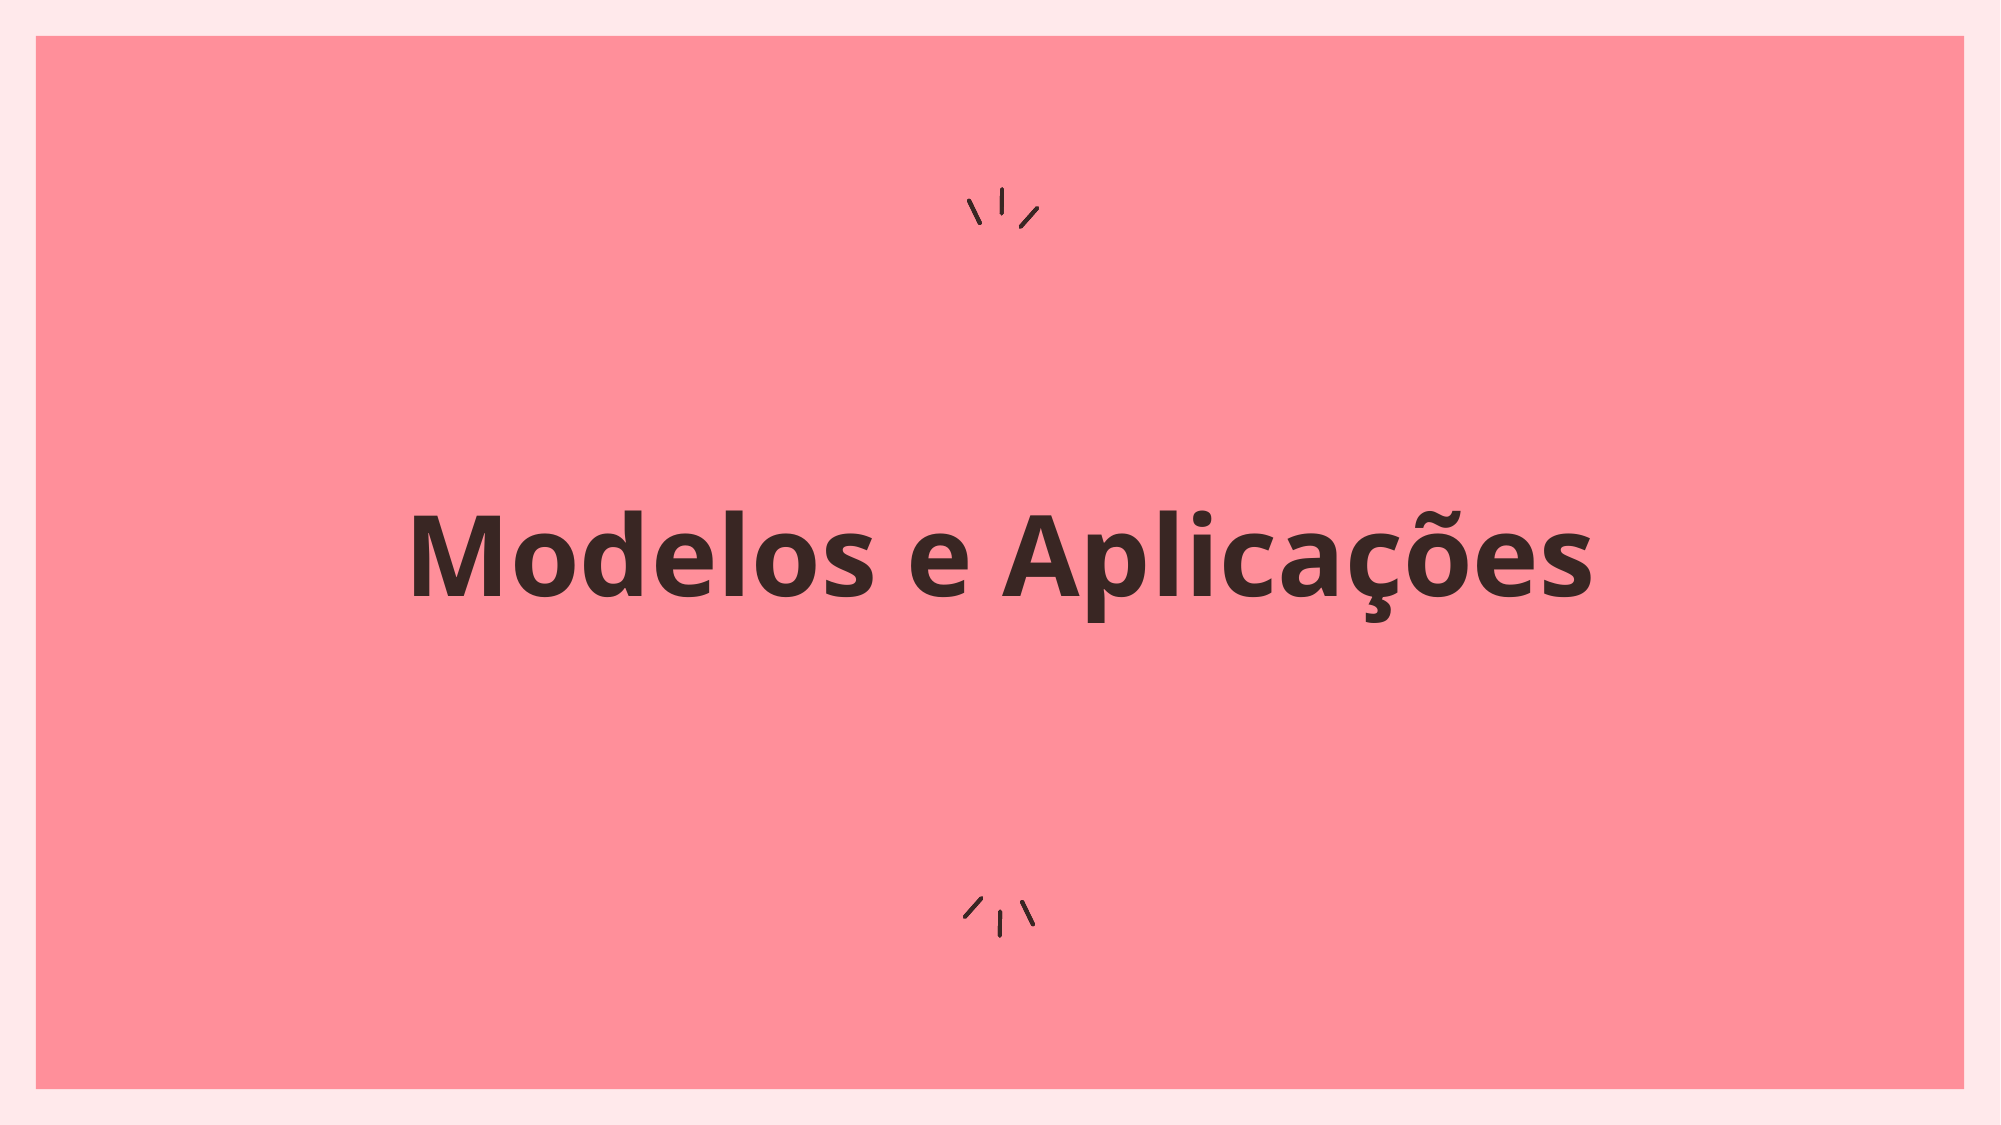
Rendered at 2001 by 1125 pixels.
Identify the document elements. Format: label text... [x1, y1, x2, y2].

title Modelos e Aplicações [129, 247, 1870, 878]
